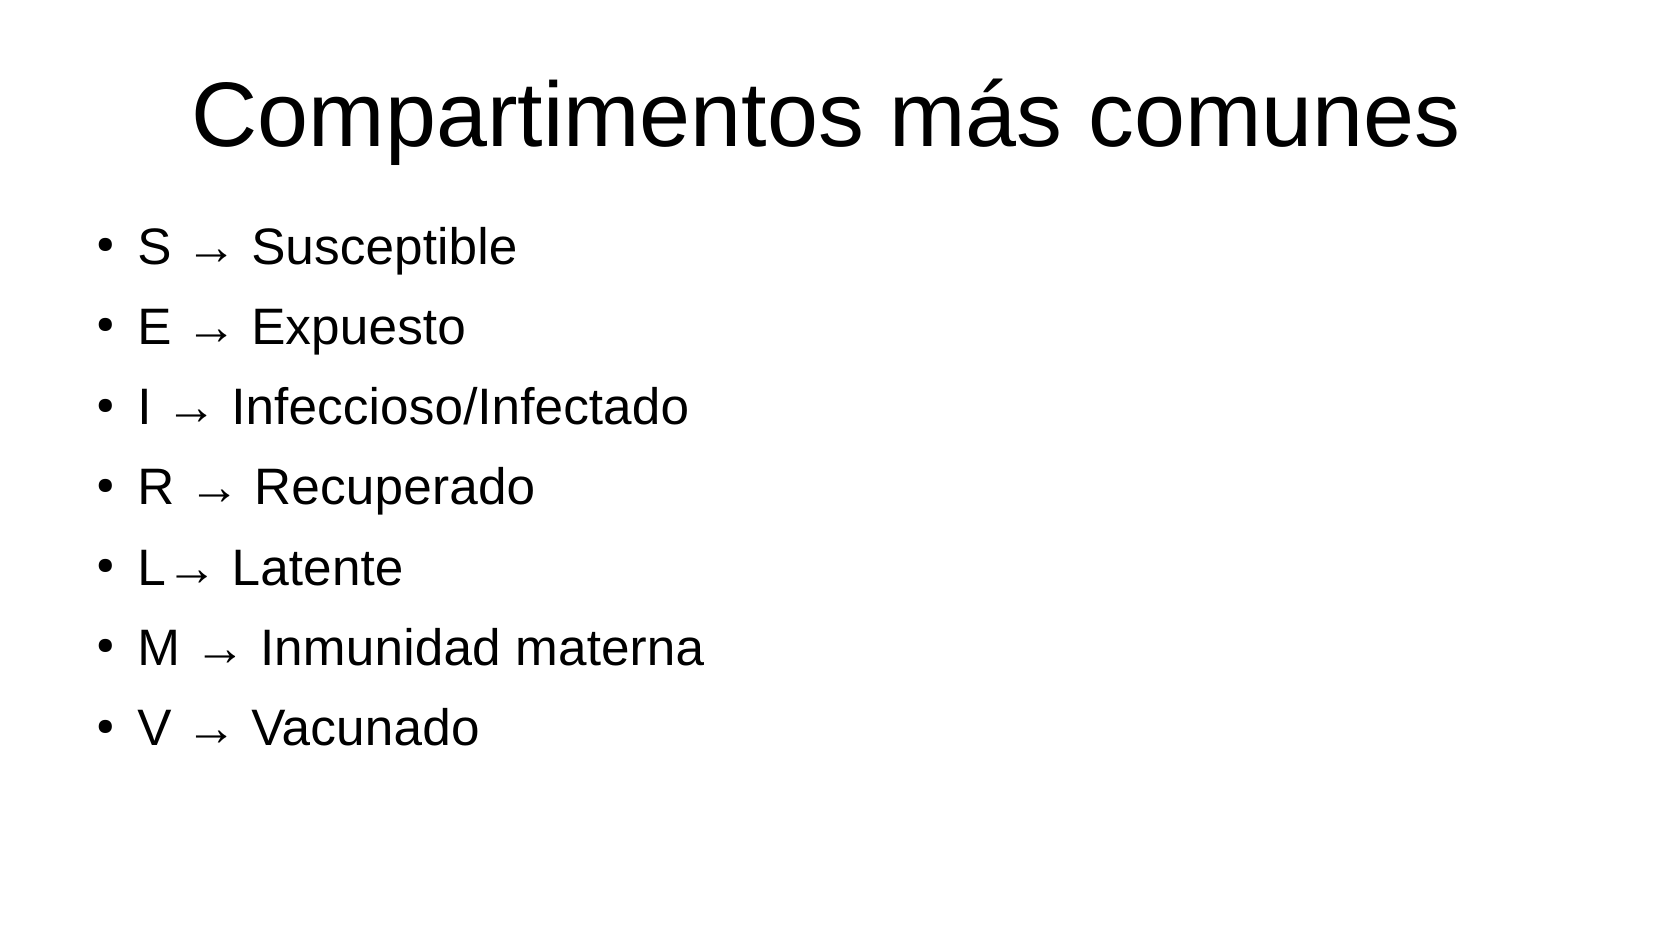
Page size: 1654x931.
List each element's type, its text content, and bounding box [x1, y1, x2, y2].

title Compartimentos más comunes [82, 37, 1571, 193]
list S → Susceptible E → Expuesto I → Infeccioso/Infectado R → Recuperado L→ Latente M → Inmunidad materna V → Vacunado [82, 217, 1571, 758]
